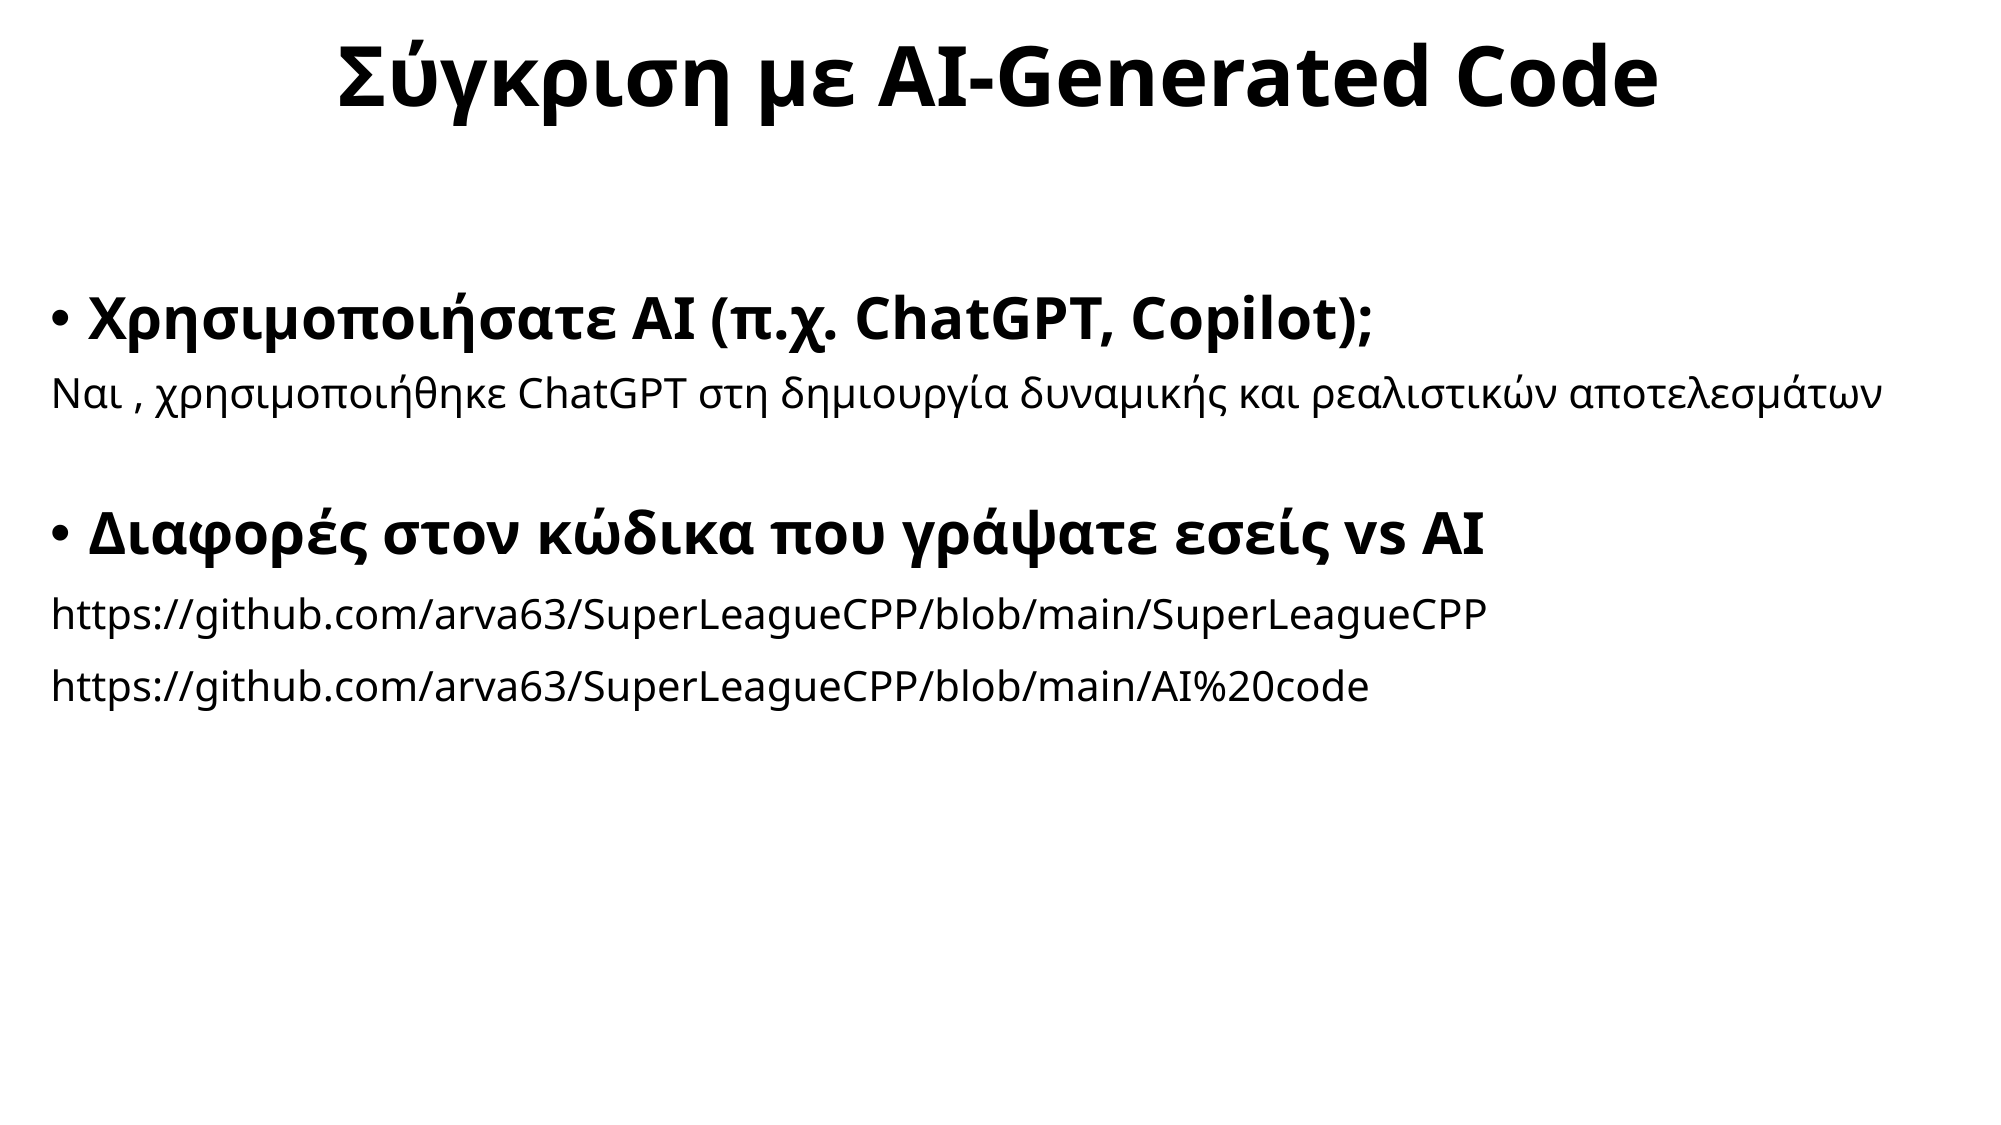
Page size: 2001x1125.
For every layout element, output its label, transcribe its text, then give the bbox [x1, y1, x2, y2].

list Χρησιμοποιήσατε AI (π.χ. ChatGPT, Copilot); Ναι , χρησιμοποιήθηκε ChatGPT στη δημιουργία δυναμικής και ρεαλιστικών αποτελεσμάτων Διαφορές στον κώδικα που γράψατε εσείς vs AI https://github.com/arva63/SuperLeagueCPP/blob/main/SuperLeagueCPP https://github.com/arva63/SuperLeagueCPP/blob/main/AI%20code [35, 281, 1977, 1103]
title Σύγκριση με AI-Generated Code [137, 24, 1863, 135]
